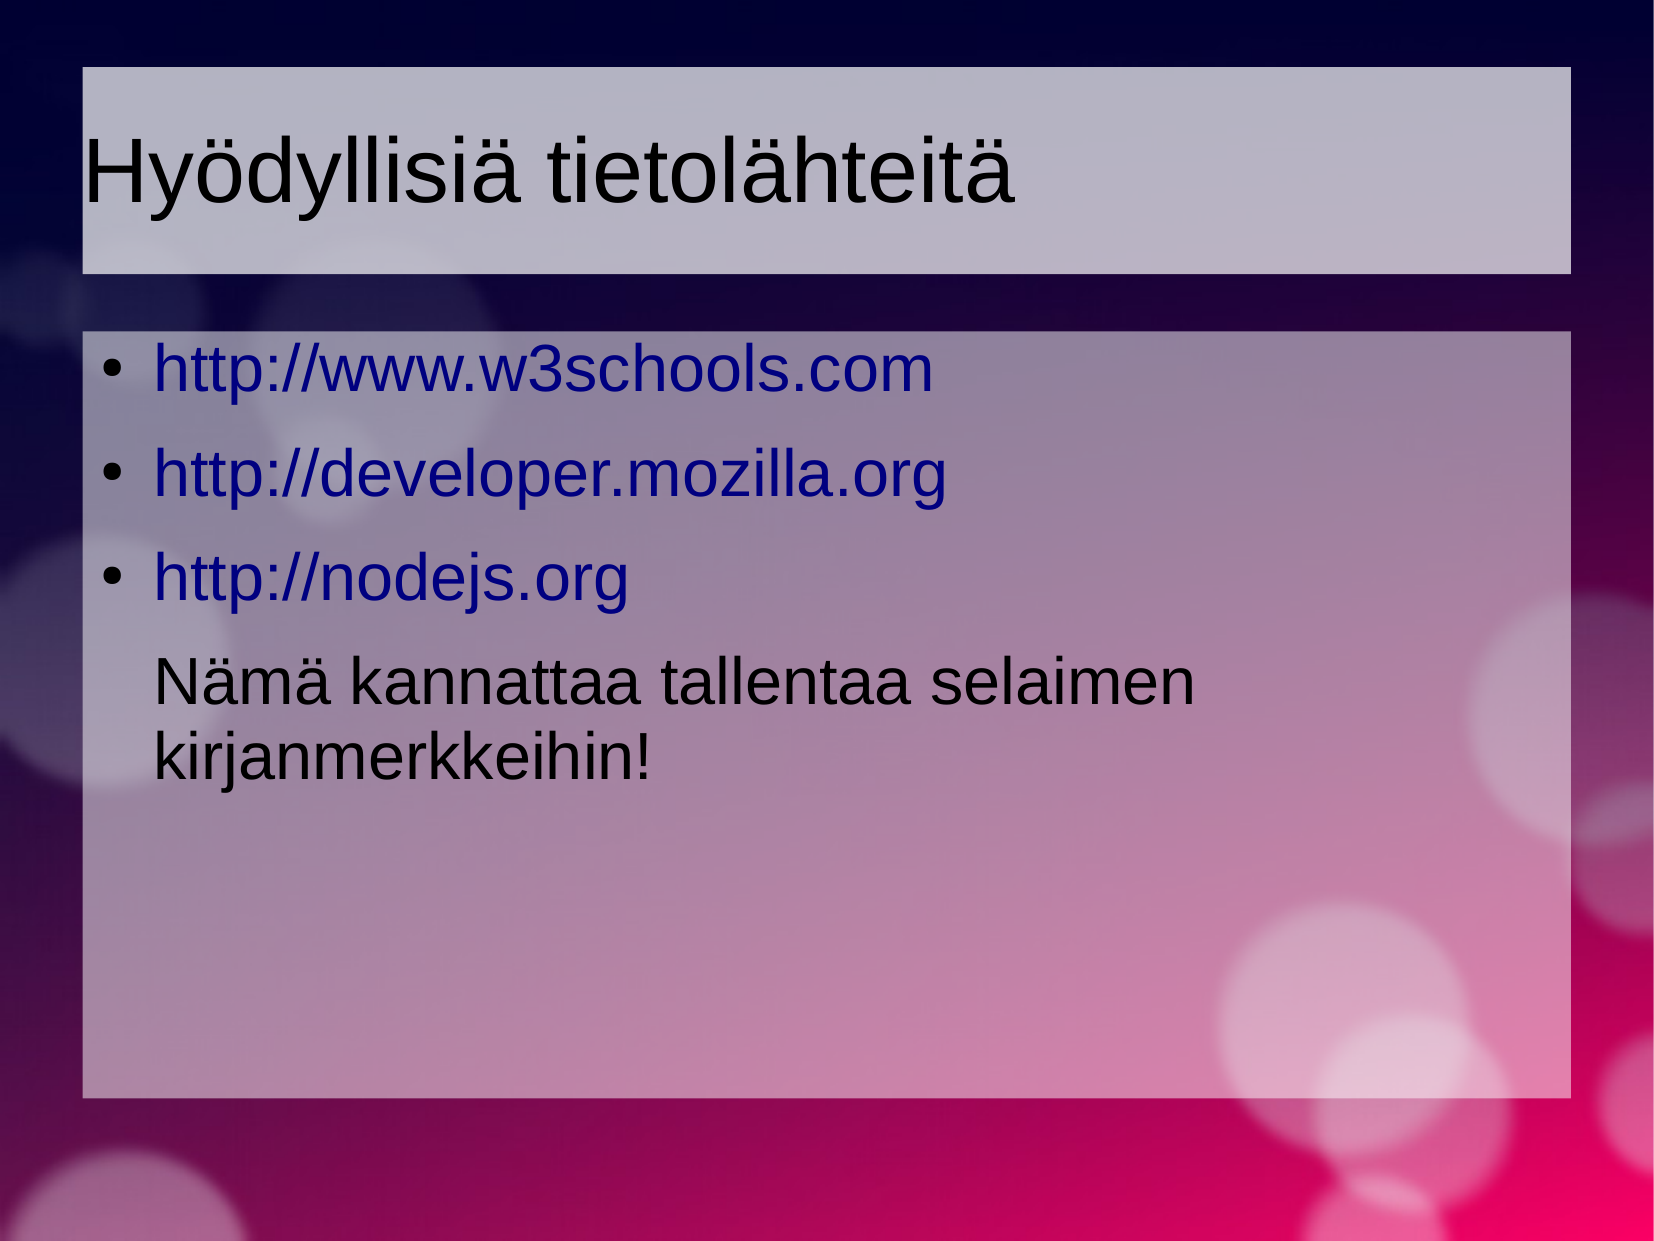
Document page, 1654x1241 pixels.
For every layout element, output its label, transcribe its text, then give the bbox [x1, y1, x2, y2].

list http://www.w3schools.com http://developer.mozilla.org http://nodejs.org Nämä kannattaa tallentaa selaimen kirjanmerkkeihin! [82, 331, 1571, 1099]
picture [0, 0, 1654, 1241]
title Hyödyllisiä tietolähteitä [82, 67, 1571, 275]
